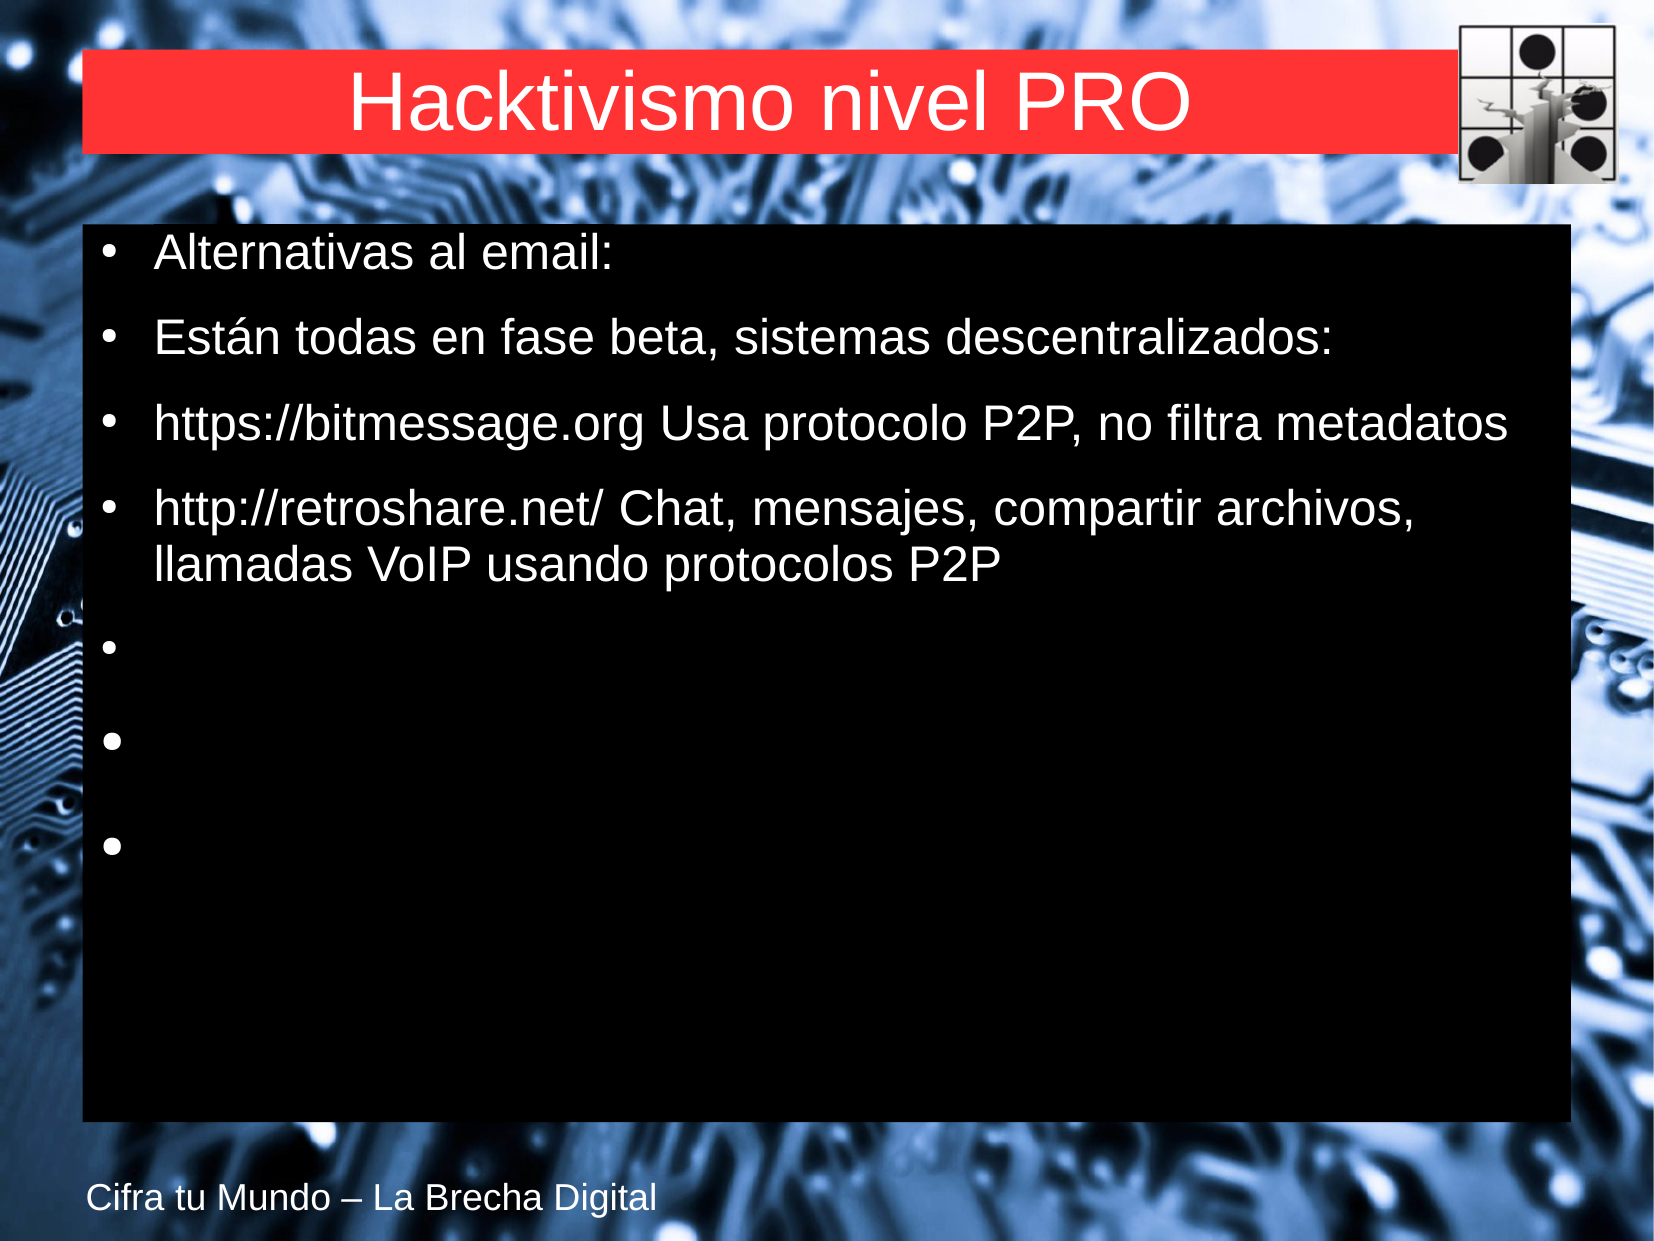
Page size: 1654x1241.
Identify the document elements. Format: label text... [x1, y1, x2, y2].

text_box Cifra tu Mundo – La Brecha Digital [70, 1169, 1453, 1226]
picture [0, 0, 1654, 1241]
title Hacktivismo nivel PRO [82, 49, 1458, 154]
list Alternativas al email: Están todas en fase beta, sistemas descentralizados: https://bitmessage.org Usa protocolo P2P, no filtra metadatos http://retroshare.net/ Chat, mensajes, compartir archivos, llamadas VoIP usando protocolos P2P [82, 224, 1571, 1123]
